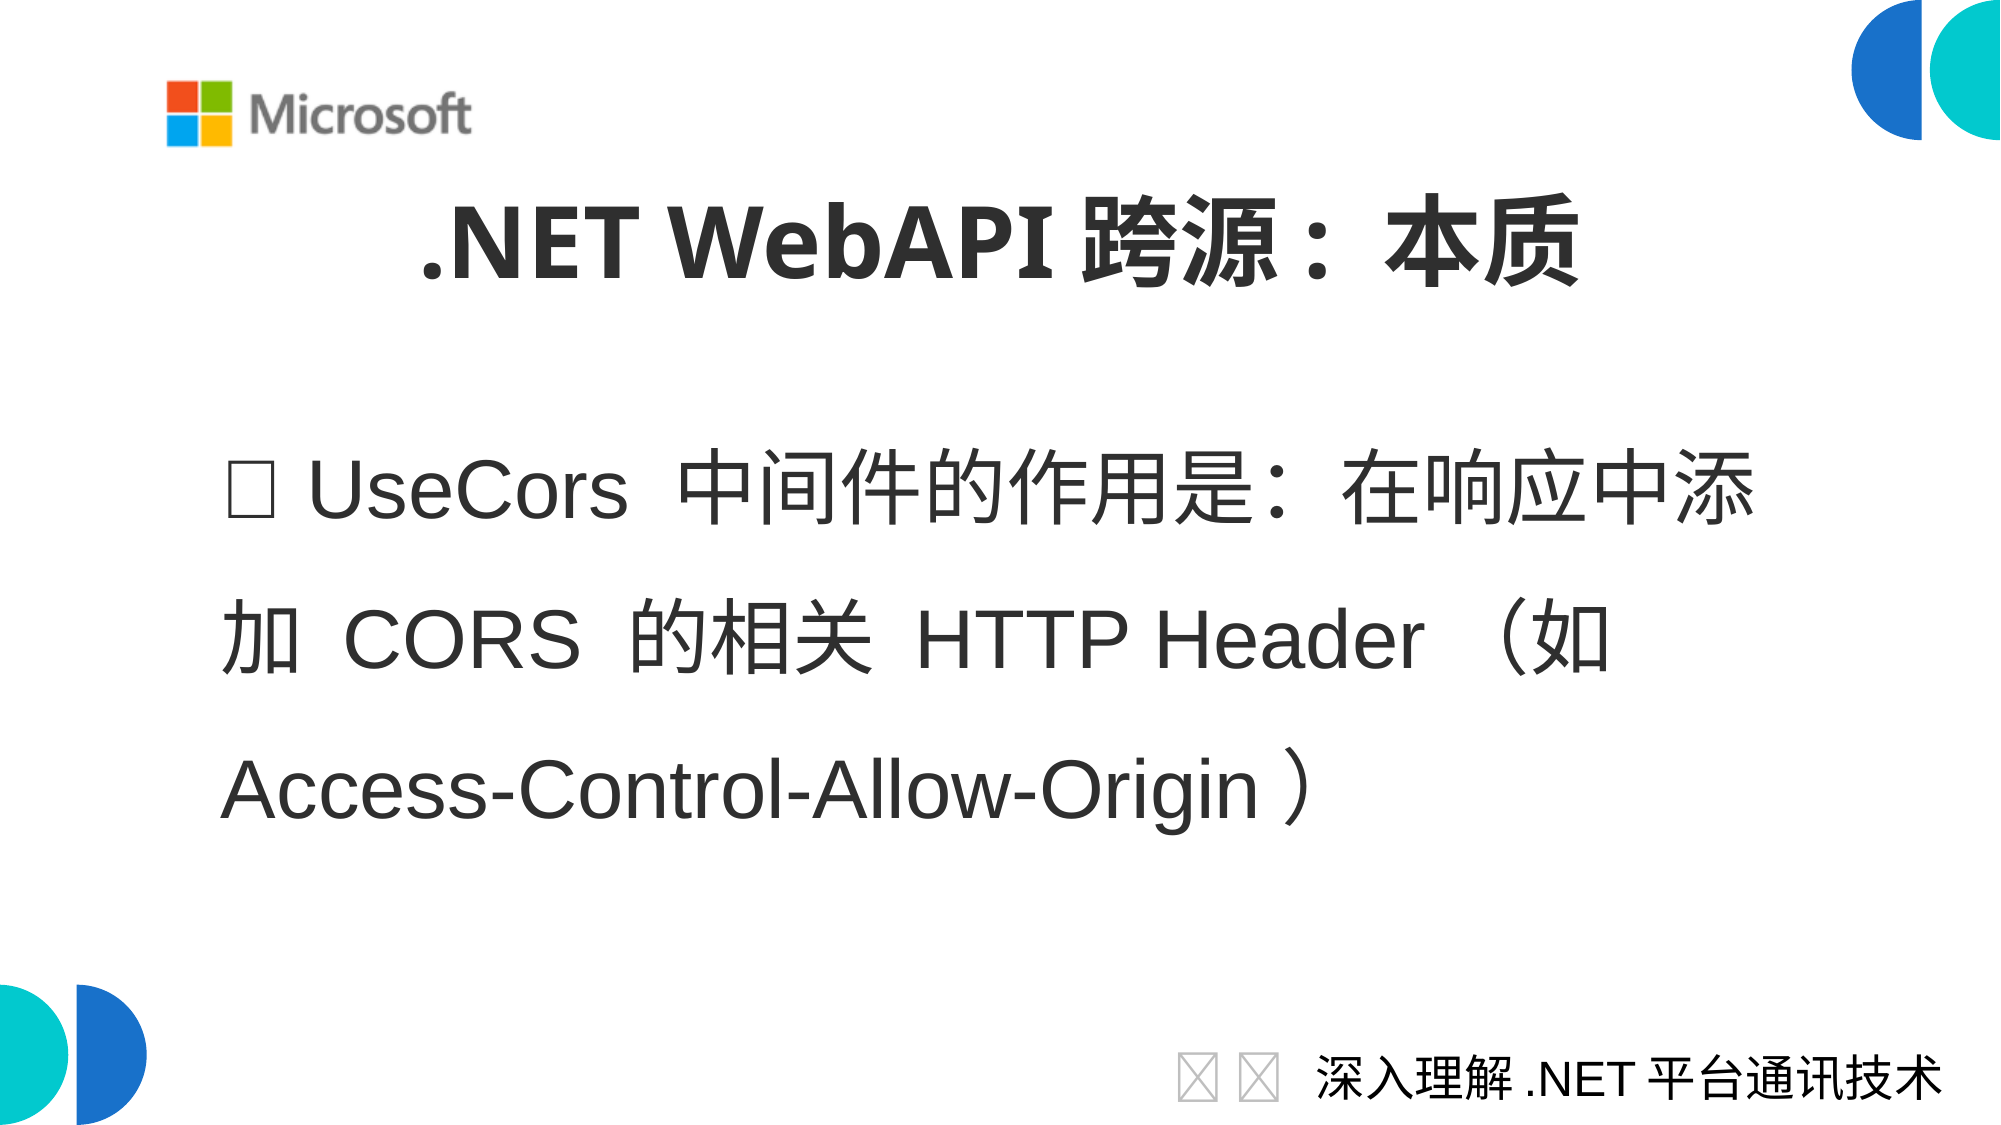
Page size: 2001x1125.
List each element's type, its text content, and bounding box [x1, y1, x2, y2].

text_box 🚀 UseCors 中间件的作用是：在响应中添加 CORS 的相关 HTTP Header（如 Access-Control-Allow-Origin） [206, 378, 1819, 853]
title .NET WebAPI跨源: 本质 [138, 145, 1862, 332]
picture [85, 41, 552, 189]
subtitle 🚀 🚀 深入理解.NET平台通讯技术 [1173, 1046, 1952, 1107]
